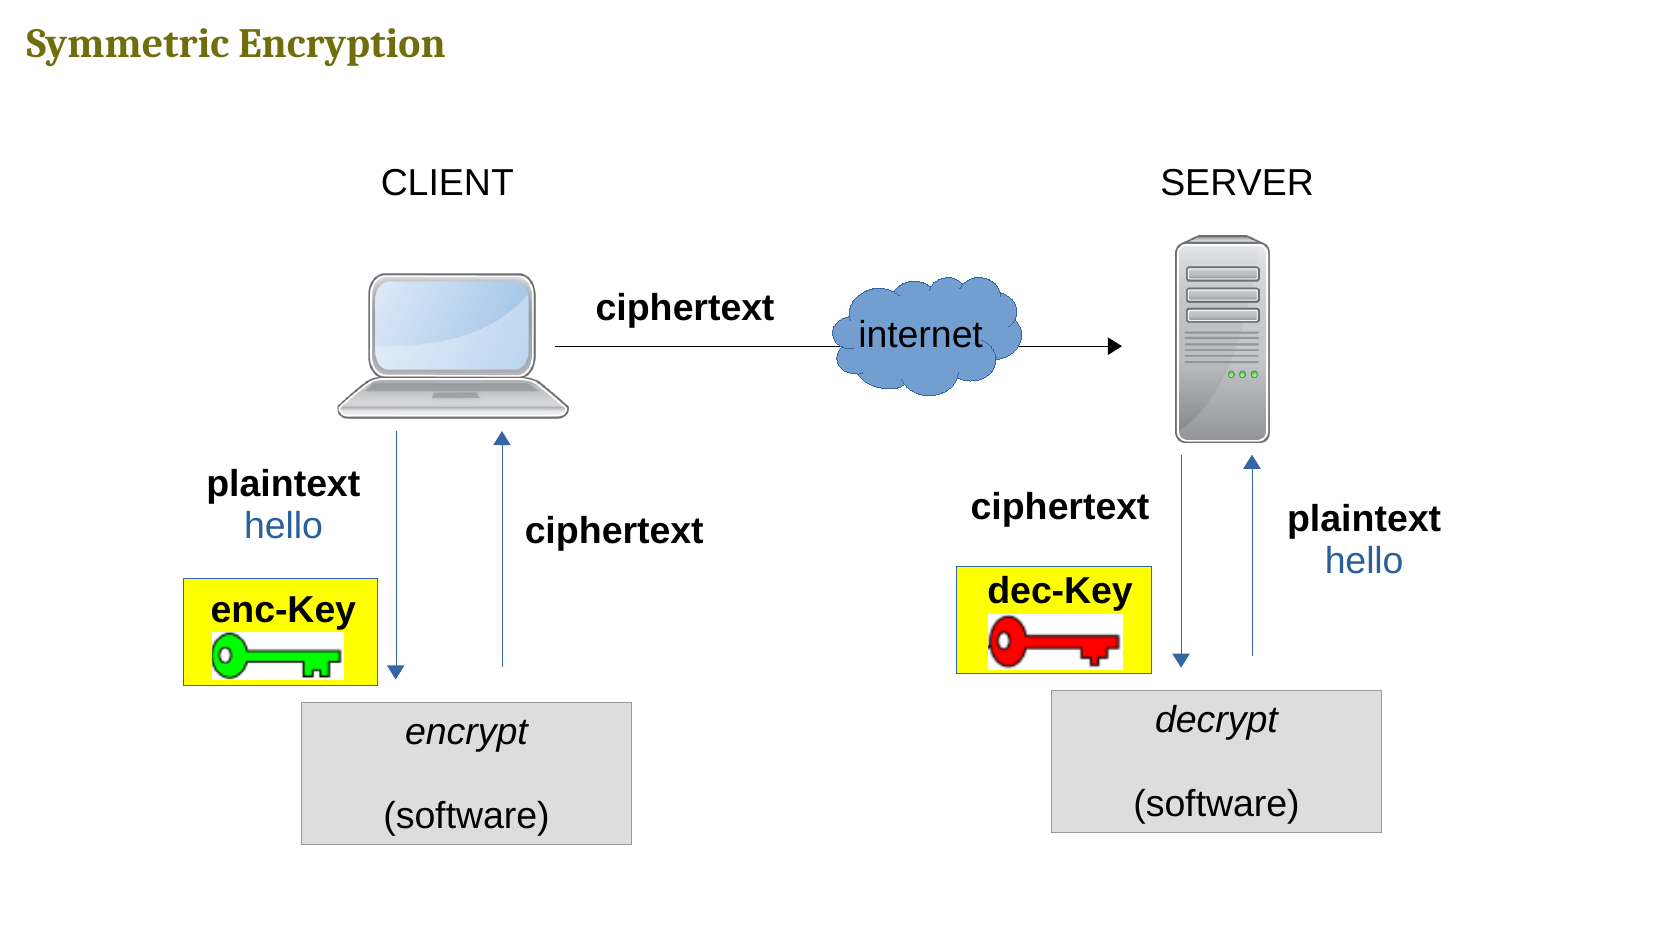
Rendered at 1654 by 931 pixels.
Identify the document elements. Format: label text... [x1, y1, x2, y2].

picture [988, 614, 1123, 670]
picture [327, 263, 579, 429]
text_box internet [832, 277, 1022, 396]
text_box decrypt (software) [1051, 690, 1382, 833]
text_box ciphertext [578, 279, 792, 378]
text_box [183, 680, 378, 686]
text_box encrypt (software) [301, 702, 632, 845]
text_box ciphertext [507, 501, 721, 601]
text_box ciphertext dec-Key [950, 478, 1170, 704]
text_box SERVER [1145, 153, 1329, 211]
picture [1175, 235, 1270, 443]
text_box plaintext hello [1257, 490, 1471, 589]
text_box CLIENT [366, 153, 529, 211]
text_box plaintext hello enc-Key [183, 454, 384, 680]
text_box Symmetric Encryption [11, 12, 1004, 77]
picture [212, 632, 344, 680]
